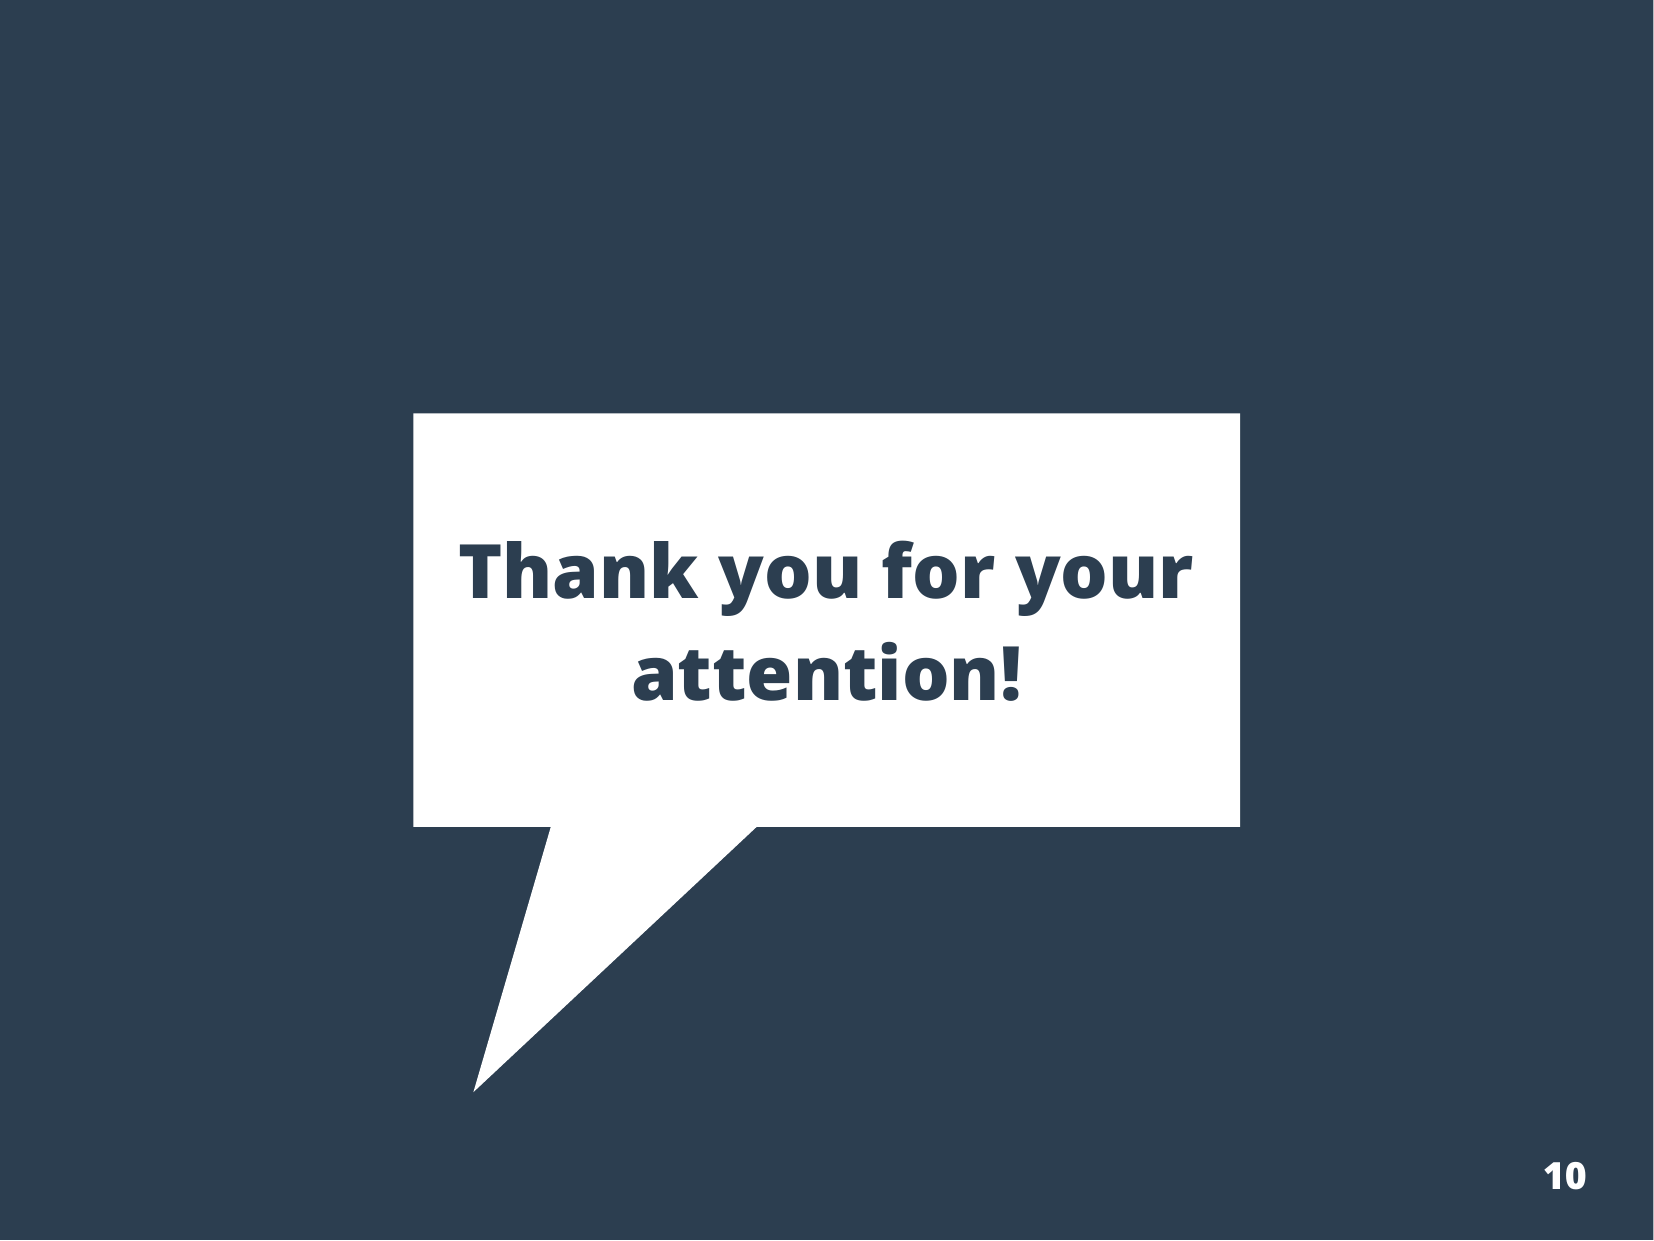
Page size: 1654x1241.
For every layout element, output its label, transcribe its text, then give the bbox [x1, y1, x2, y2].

title Thank you for your attention! [442, 442, 1211, 798]
